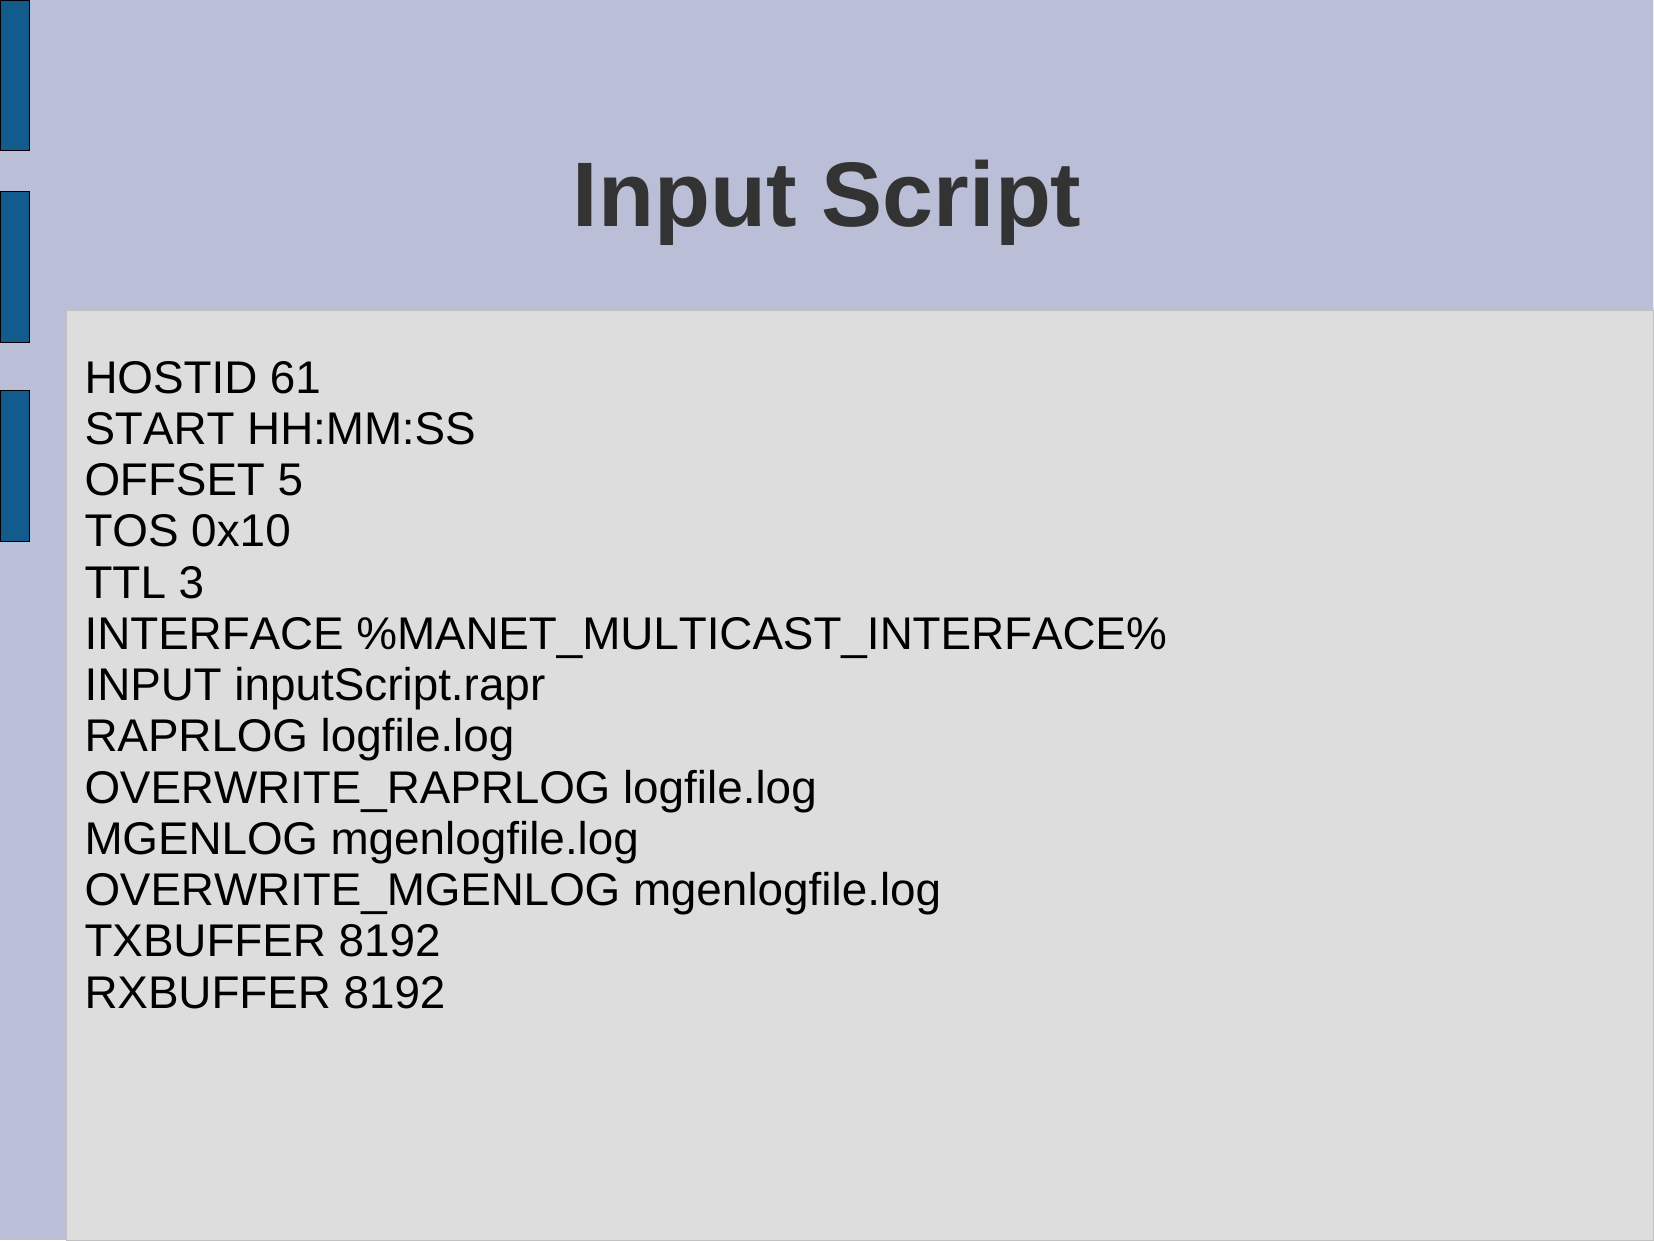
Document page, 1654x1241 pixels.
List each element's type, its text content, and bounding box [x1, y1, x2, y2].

text_box HOSTID 61 START HH:MM:SS OFFSET 5 TOS 0x10 TTL 3 INTERFACE %MANET_MULTICAST_INTERFACE% INPUT inputScript.rapr RAPRLOG logfile.log OVERWRITE_RAPRLOG logfile.log MGENLOG mgenlogfile.log OVERWRITE_MGENLOG mgenlogfile.log TXBUFFER 8192 RXBUFFER 8192 [84, 351, 1654, 1221]
title Input Script [121, 91, 1534, 299]
